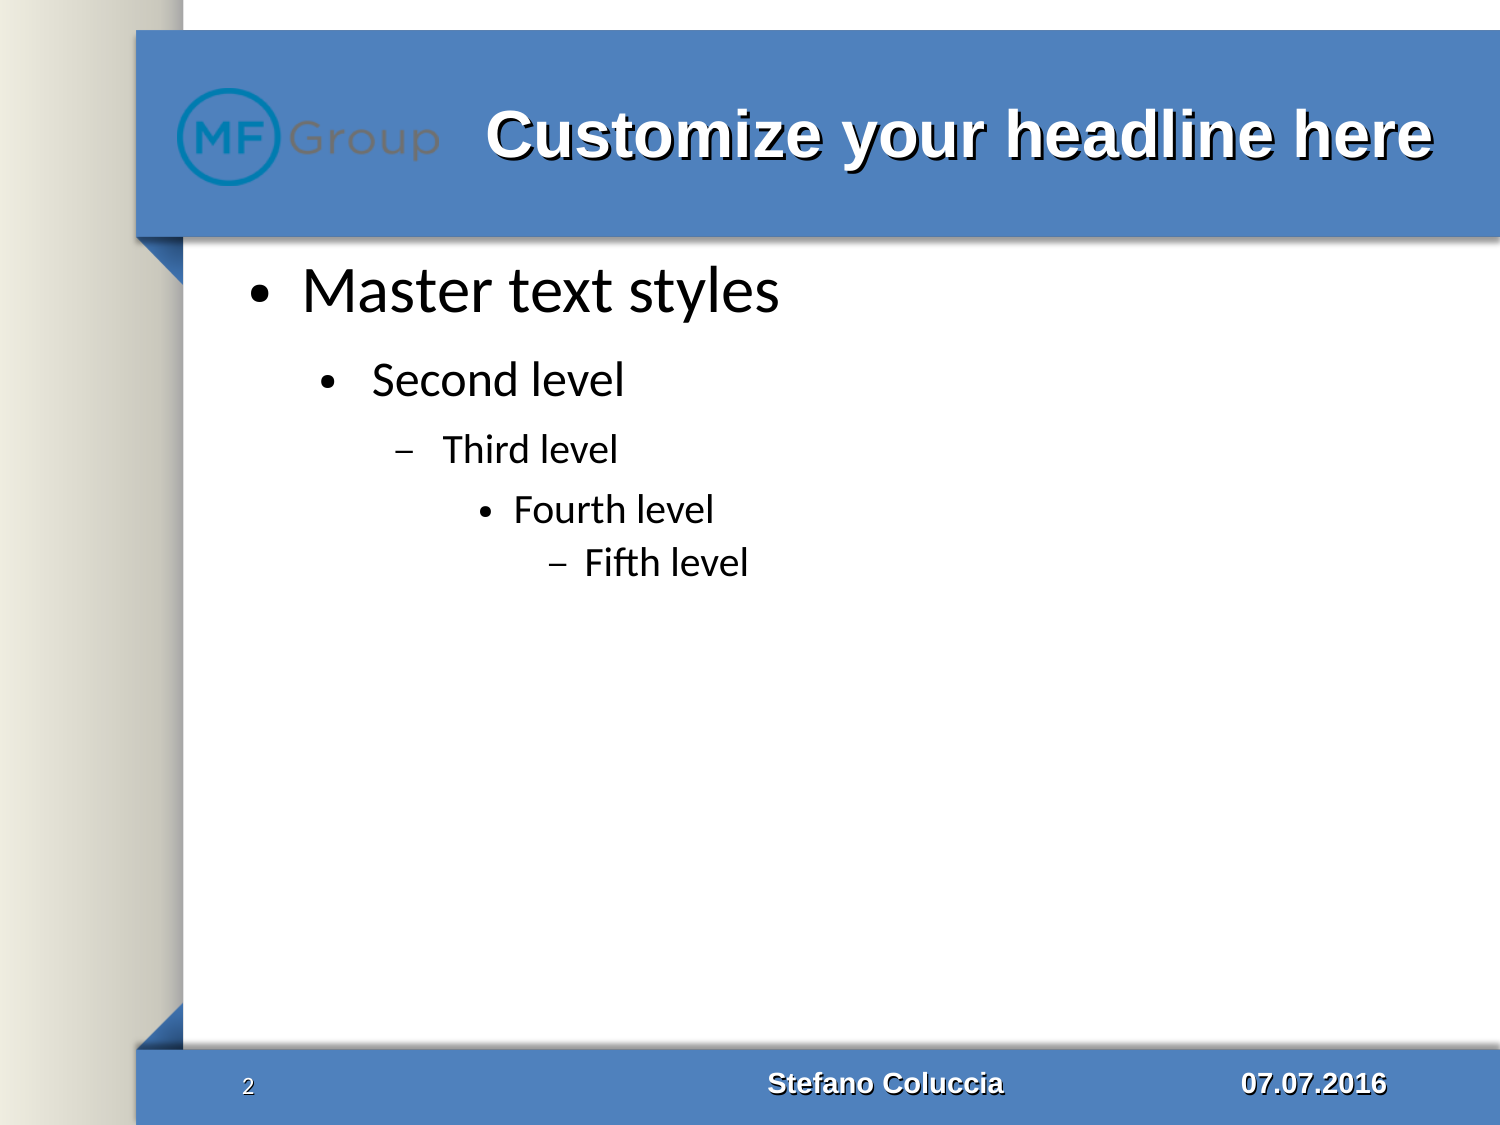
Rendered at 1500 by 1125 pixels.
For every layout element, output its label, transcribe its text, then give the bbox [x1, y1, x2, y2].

title Stefano Coluccia [738, 1062, 1034, 1105]
title Customize your headline here [472, 57, 1447, 211]
picture [0, 0, 1500, 1125]
list Master text styles Second level Third level Fourth level Fifth level [230, 262, 1447, 1005]
title 07.07.2016 [1151, 1062, 1477, 1105]
